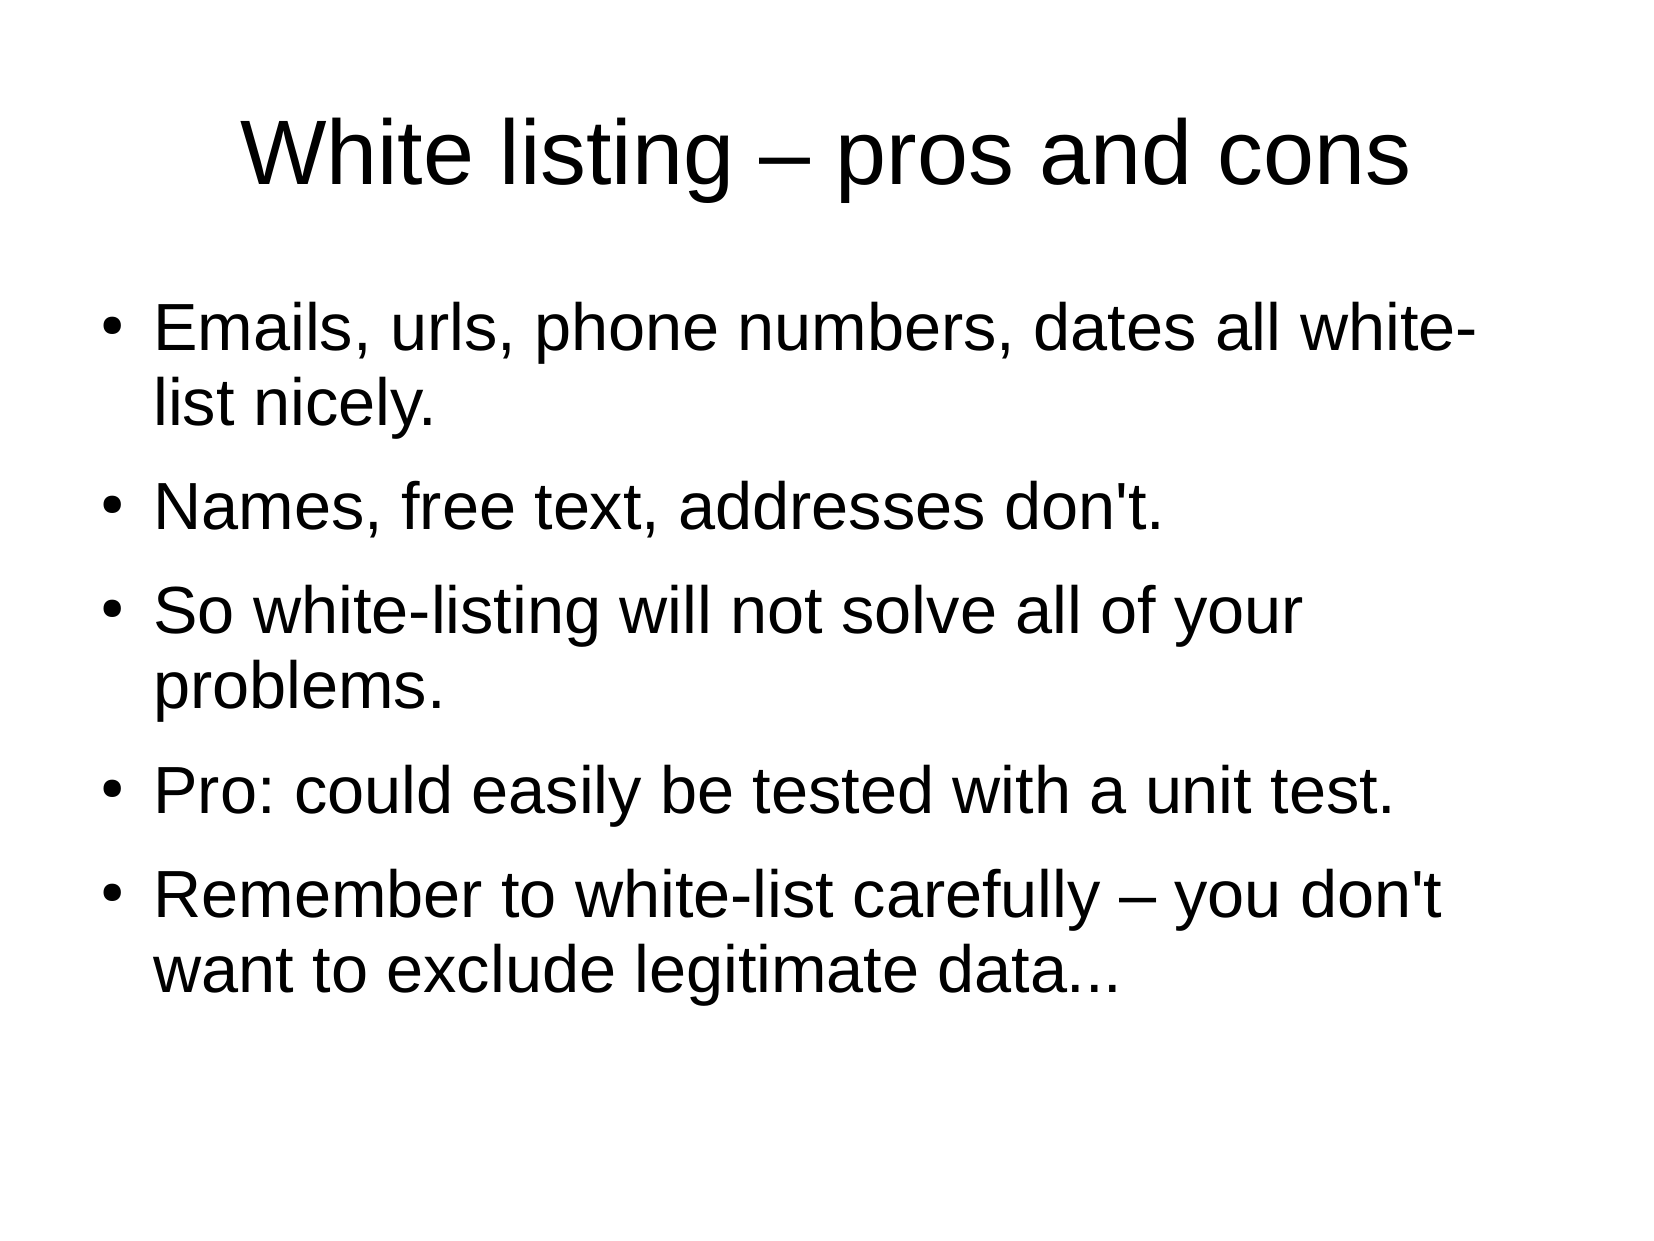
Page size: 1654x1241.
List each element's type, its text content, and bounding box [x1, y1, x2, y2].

list Emails, urls, phone numbers, dates all white-list nicely. Names, free text, addresses don't. So white-listing will not solve all of your problems. Pro: could easily be tested with a unit test. Remember to white-list carefully – you don't want to exclude legitimate data... [82, 290, 1538, 1010]
title White listing – pros and cons [82, 49, 1571, 257]
